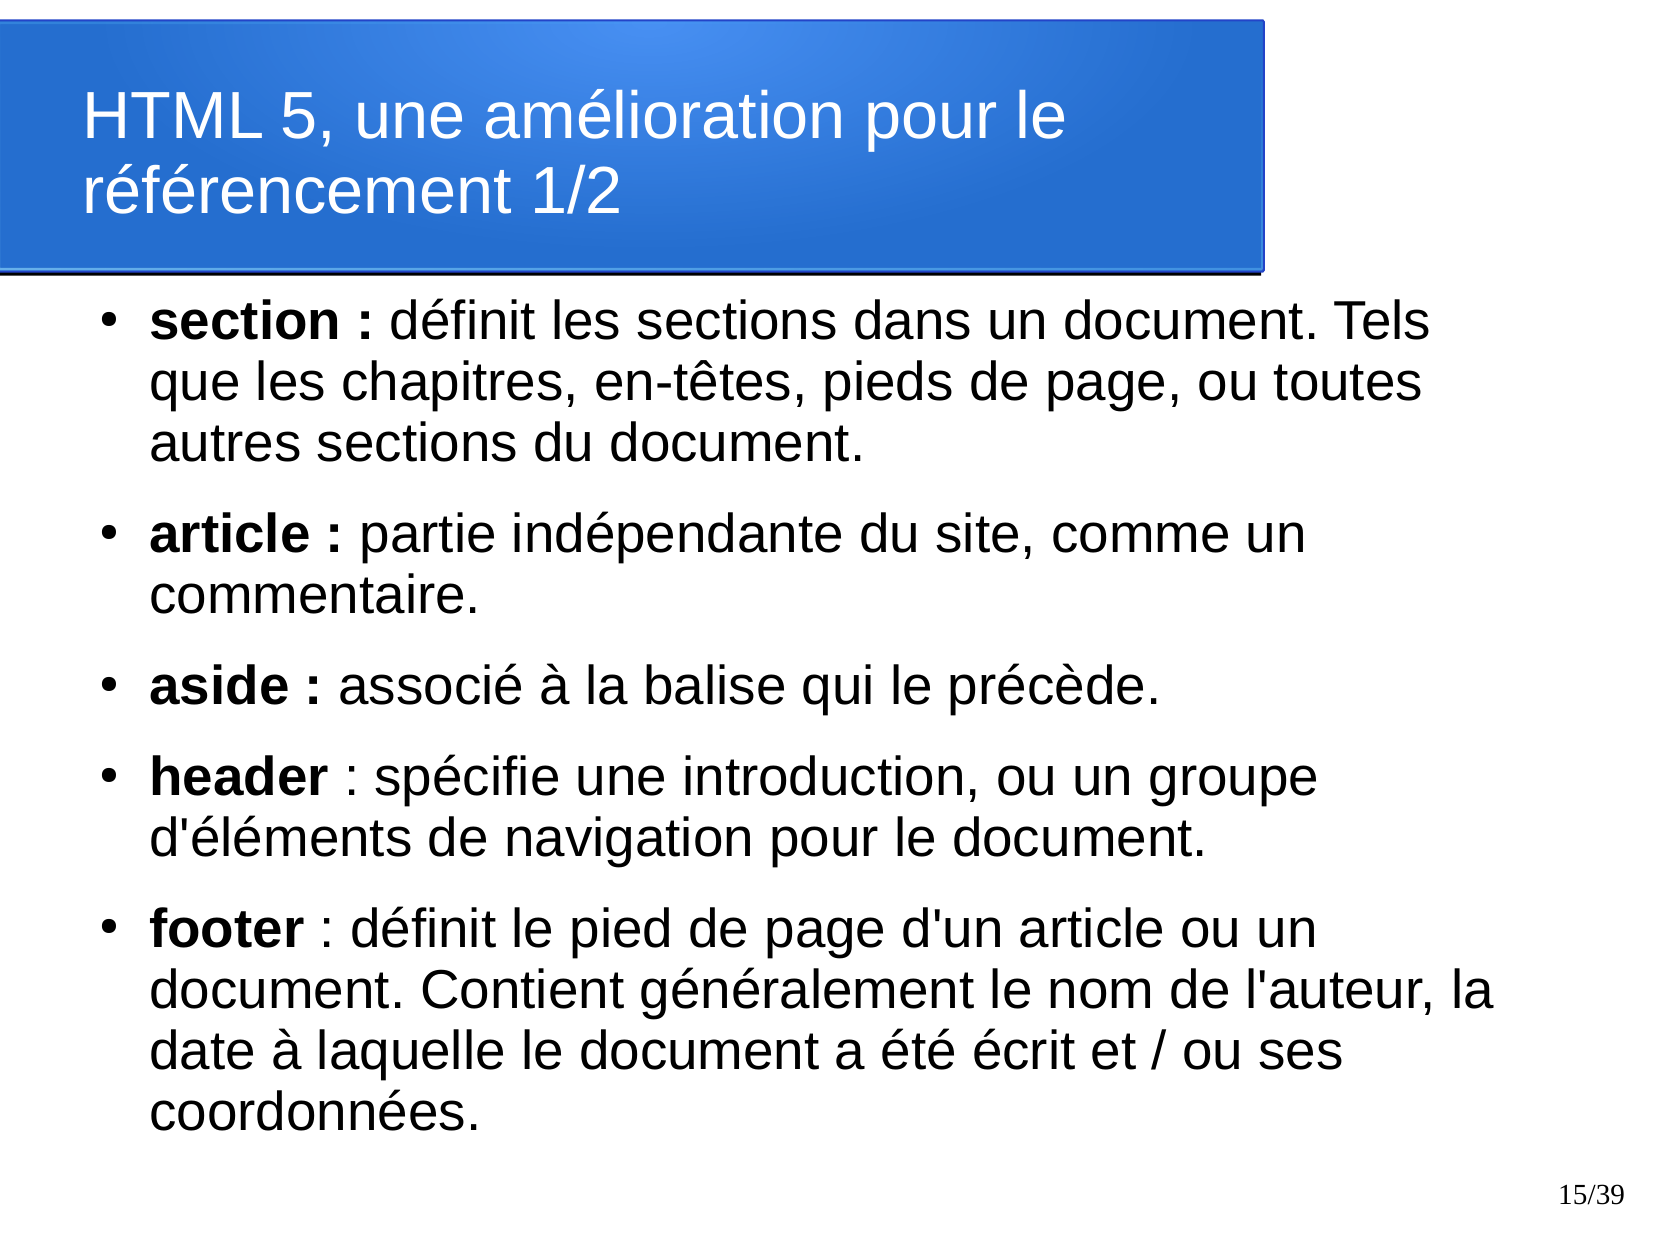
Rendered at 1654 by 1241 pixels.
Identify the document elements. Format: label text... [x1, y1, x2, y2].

list section : définit les sections dans un document. Tels que les chapitres, en-têtes, pieds de page, ou toutes autres sections du document. article : partie indépendante du site, comme un commentaire. aside : associé à la balise qui le précède. header : spécifie une introduction, ou un groupe d'éléments de navigation pour le document. footer : définit le pied de page d'un article ou un document. Contient généralement le nom de l'auteur, la date à laquelle le document a été écrit et / ou ses coordonnées. [82, 290, 1538, 1146]
title HTML 5, une amélioration pour le référencement 1/2 [82, 49, 1250, 257]
